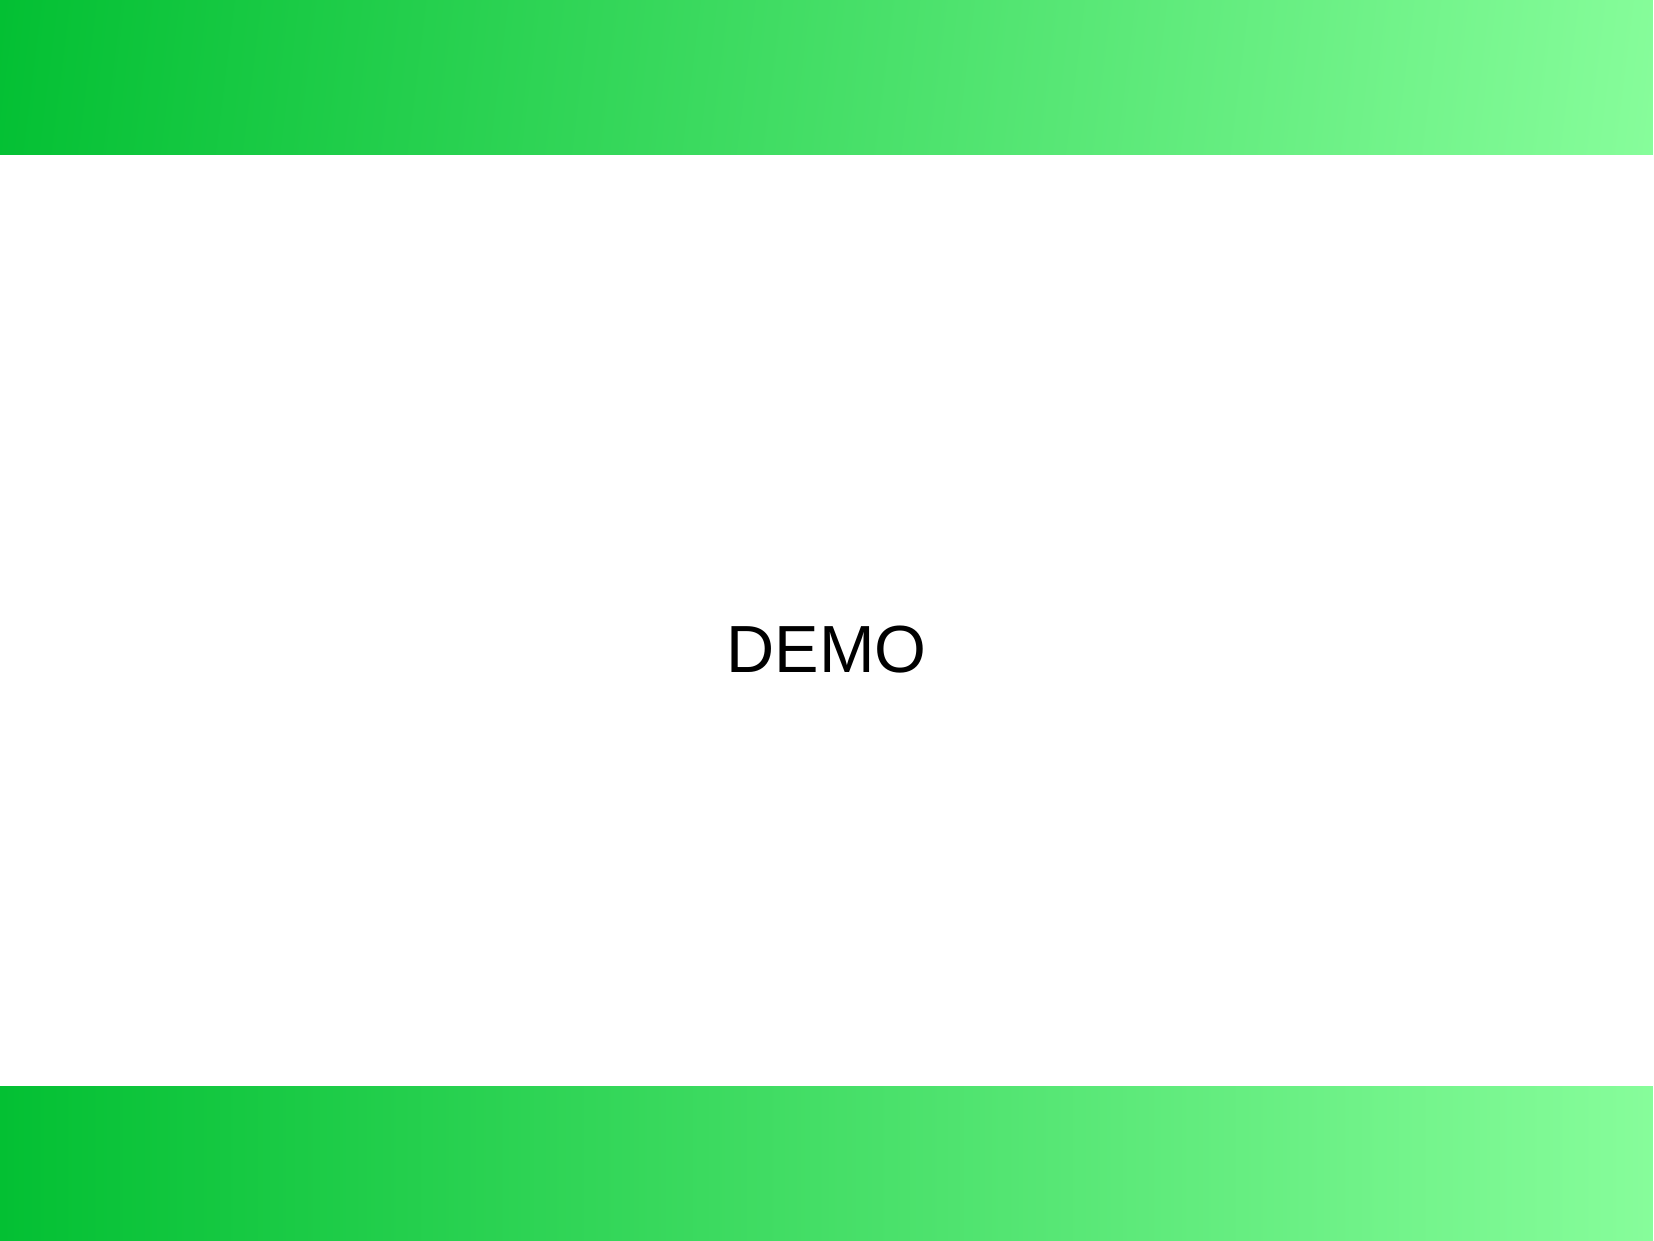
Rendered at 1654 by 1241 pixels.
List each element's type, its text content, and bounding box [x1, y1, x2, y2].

subtitle DEMO [82, 290, 1571, 1010]
